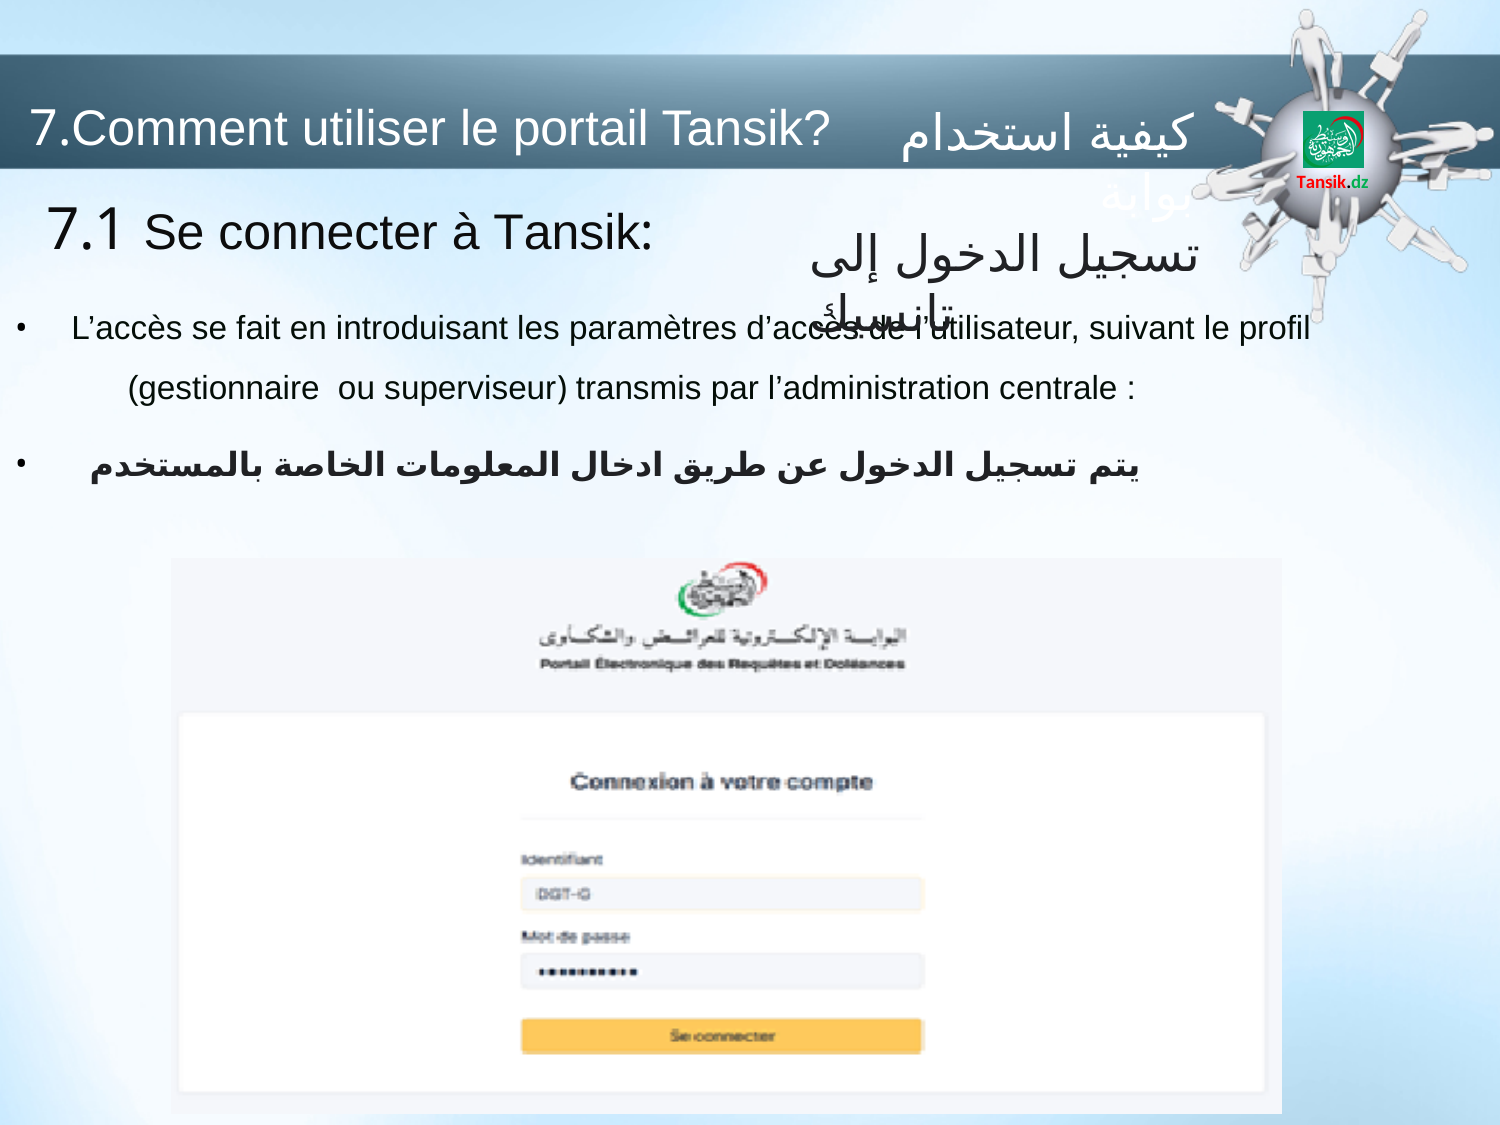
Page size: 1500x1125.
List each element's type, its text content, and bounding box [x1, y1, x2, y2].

text_box Tansik.dz [1281, 161, 1386, 197]
text_box كيفية استخدام بوابة [885, 93, 1232, 177]
title 7.Comment utiliser le portail Tansik? [14, 67, 864, 185]
text_box تسجيل الدخول إلى تانسيك [794, 213, 1240, 289]
text_box 7.1 Se connecter à Tansik: [31, 167, 676, 278]
text_box L’accès se fait en introduisant les paramètres d’accès de l’utilisateur, suivant le profil (gestionnaire ou superviseur) transmis par l’administration centrale : يتم تسجيل الدخول عن طريق ادخال المعلومات الخاصة بالمستخدم [0, 278, 1469, 1093]
picture [1303, 111, 1364, 161]
picture [171, 558, 1282, 1114]
